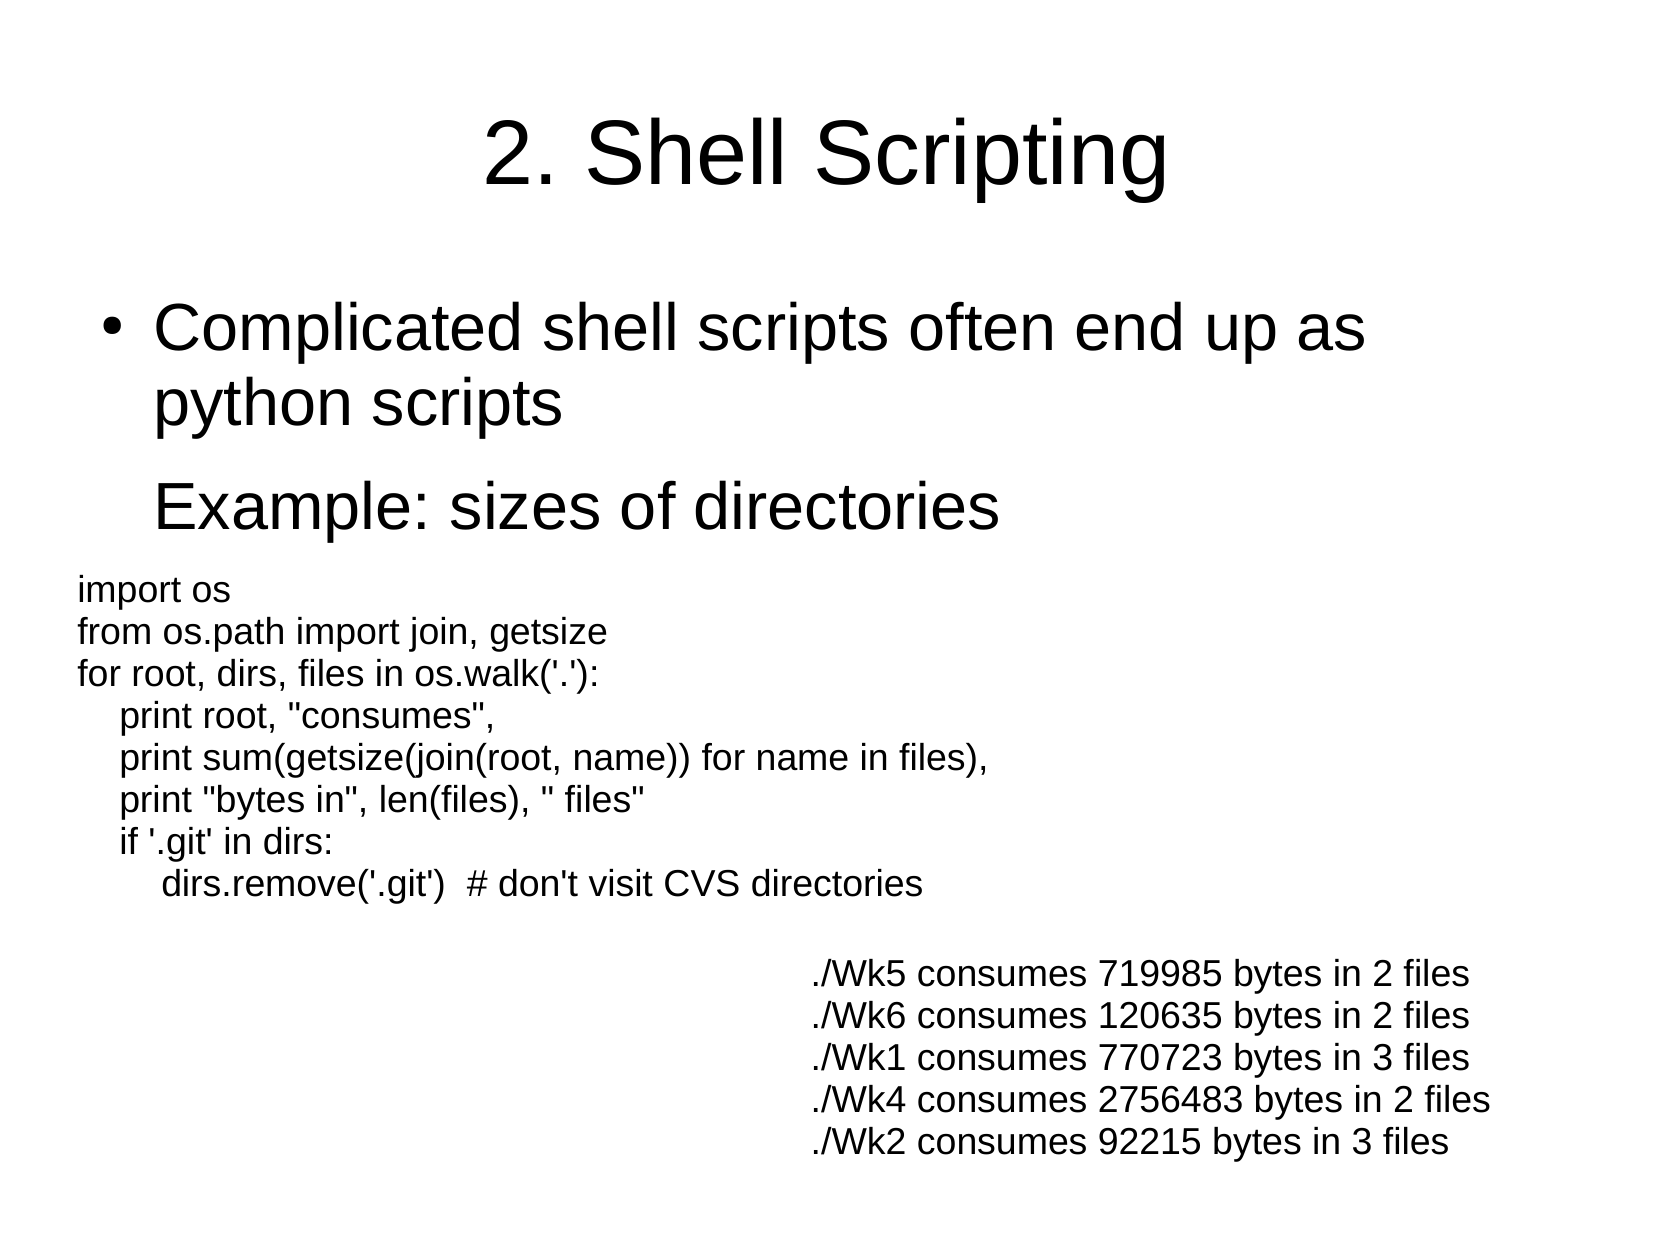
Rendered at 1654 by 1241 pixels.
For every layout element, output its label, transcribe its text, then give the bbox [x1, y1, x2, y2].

title 2. Shell Scripting [82, 56, 1571, 250]
text_box import os from os.path import join, getsize for root, dirs, files in os.walk('.'): print root, "consumes", print sum(getsize(join(root, name)) for name in files), print "bytes in", len(files), " files" if '.git' in dirs: dirs.remove('.git') # don't visit CVS directories [62, 561, 1004, 912]
text_box ./Wk5 consumes 719985 bytes in 2 files ./Wk6 consumes 120635 bytes in 2 files ./Wk1 consumes 770723 bytes in 3 files ./Wk4 consumes 2756483 bytes in 2 files ./Wk2 consumes 92215 bytes in 3 files [795, 944, 1506, 1212]
list Complicated shell scripts often end up as python scripts Example: sizes of directories [82, 290, 1571, 1109]
